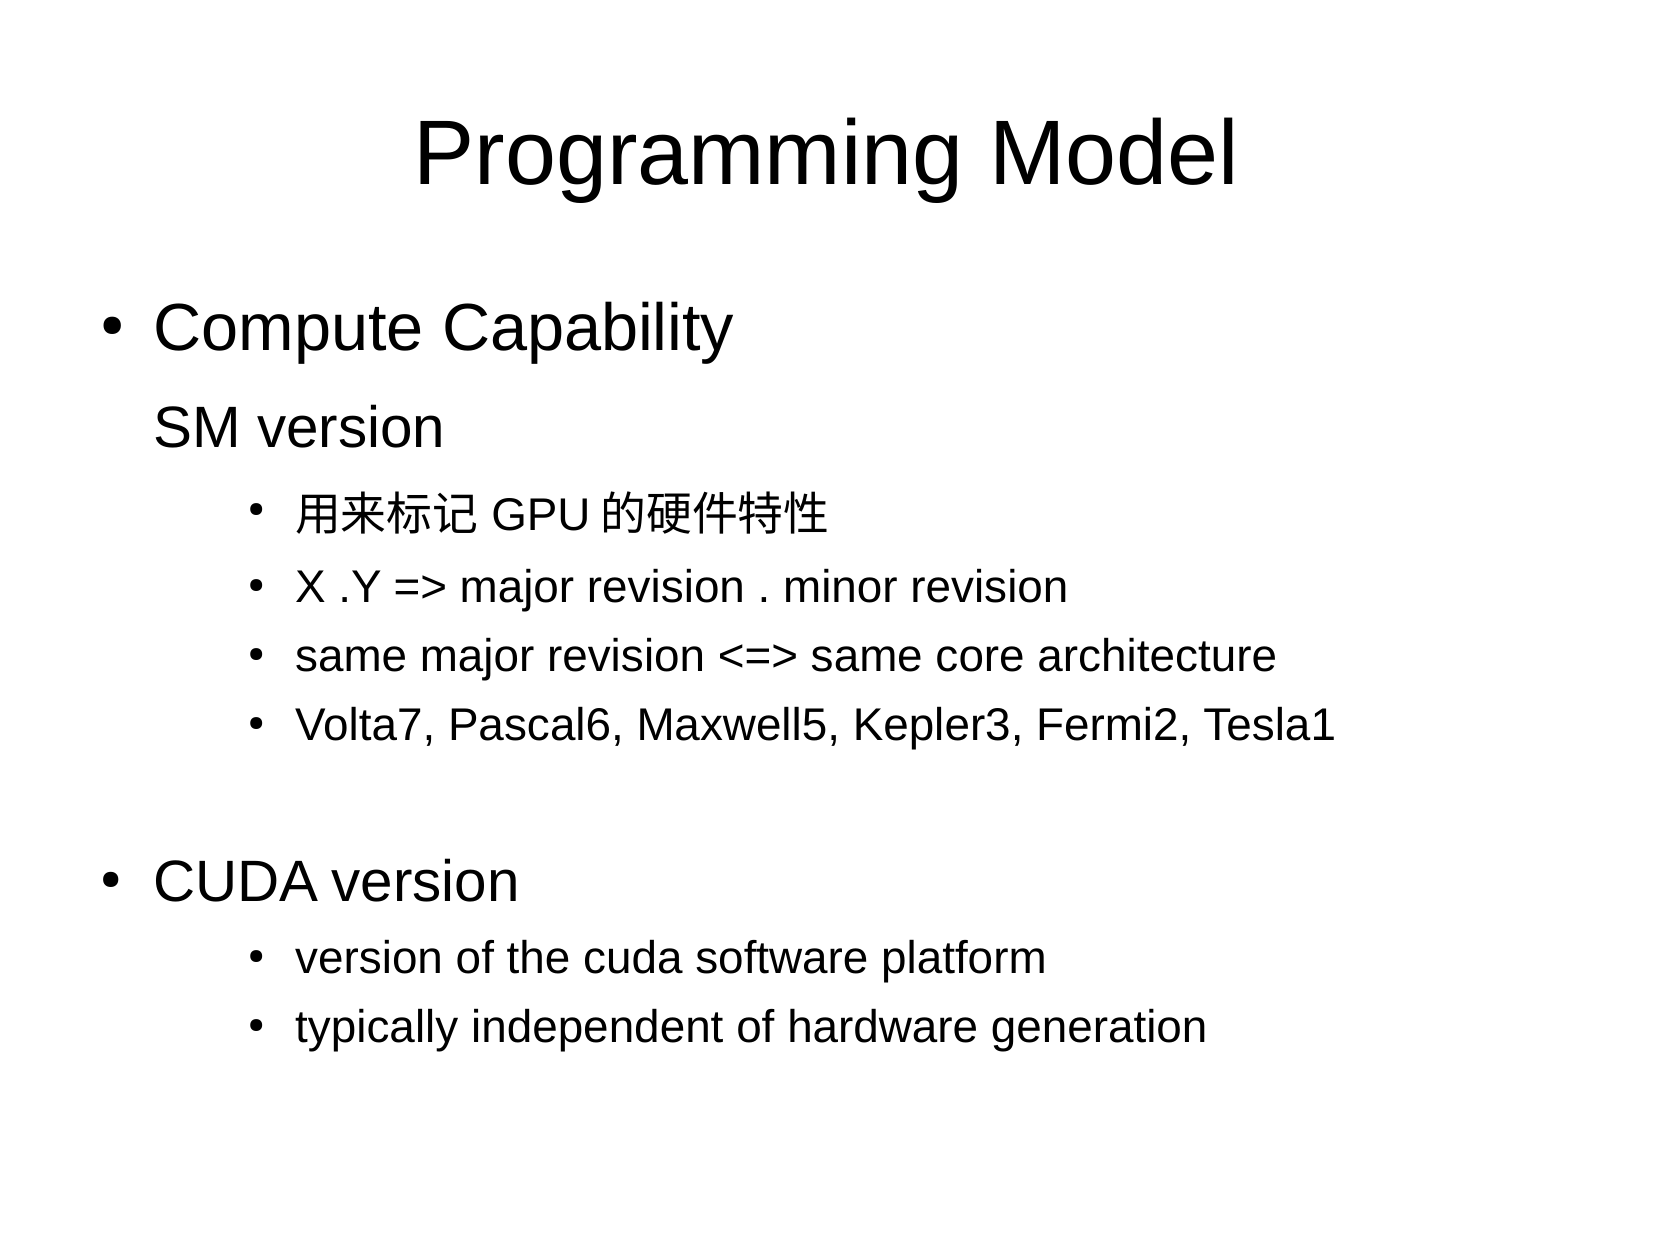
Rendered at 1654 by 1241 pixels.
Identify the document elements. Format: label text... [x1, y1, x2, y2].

list Compute Capability SM version 用来标记GPU的硬件特性 X .Y => major revision . minor revision same major revision <=> same core architecture Volta7, Pascal6, Maxwell5, Kepler3, Fermi2, Tesla1 CUDA version version of the cuda software platform typically independent of hardware generation [82, 290, 1571, 1111]
title Programming Model [82, 49, 1571, 257]
